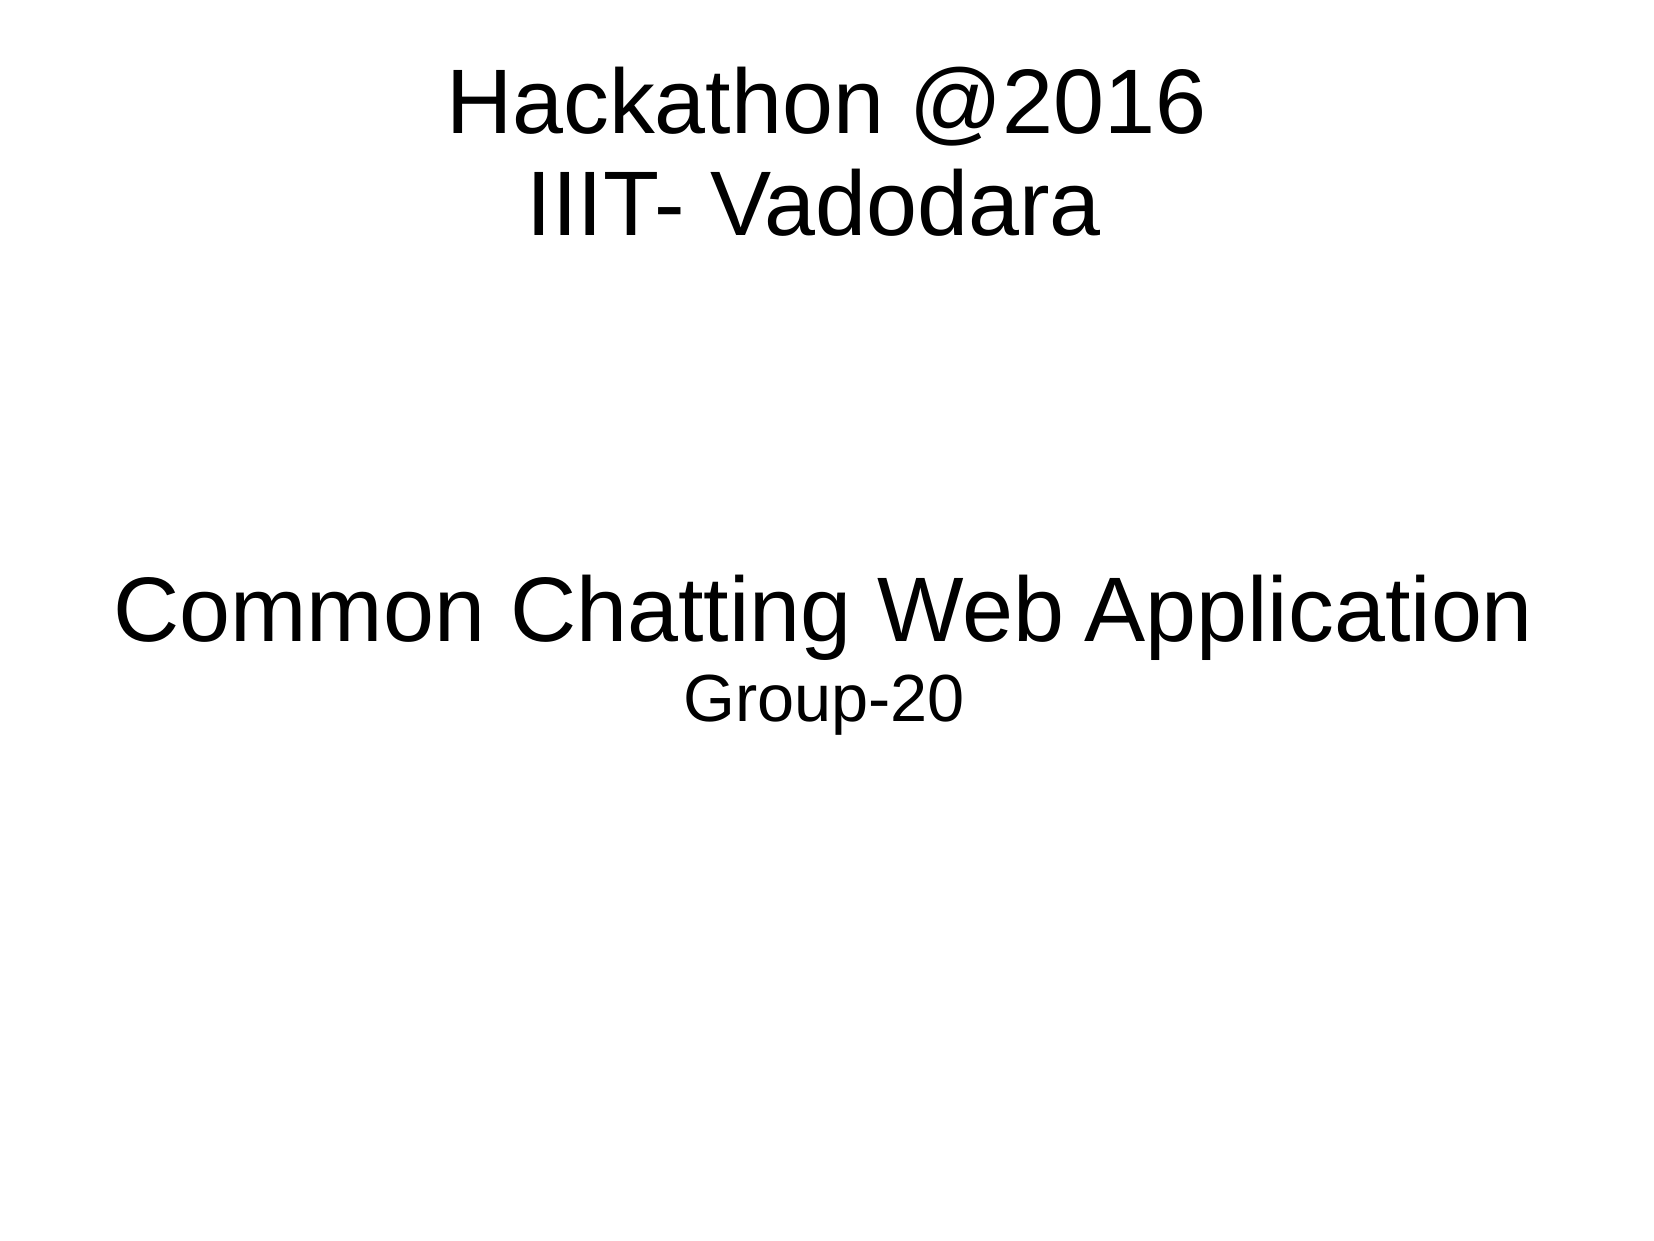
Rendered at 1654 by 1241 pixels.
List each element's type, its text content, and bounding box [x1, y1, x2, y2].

title Hackathon @2016 IIIT- Vadodara [82, 49, 1571, 257]
subtitle Common Chatting Web Application Group-20 [80, 287, 1569, 1007]
